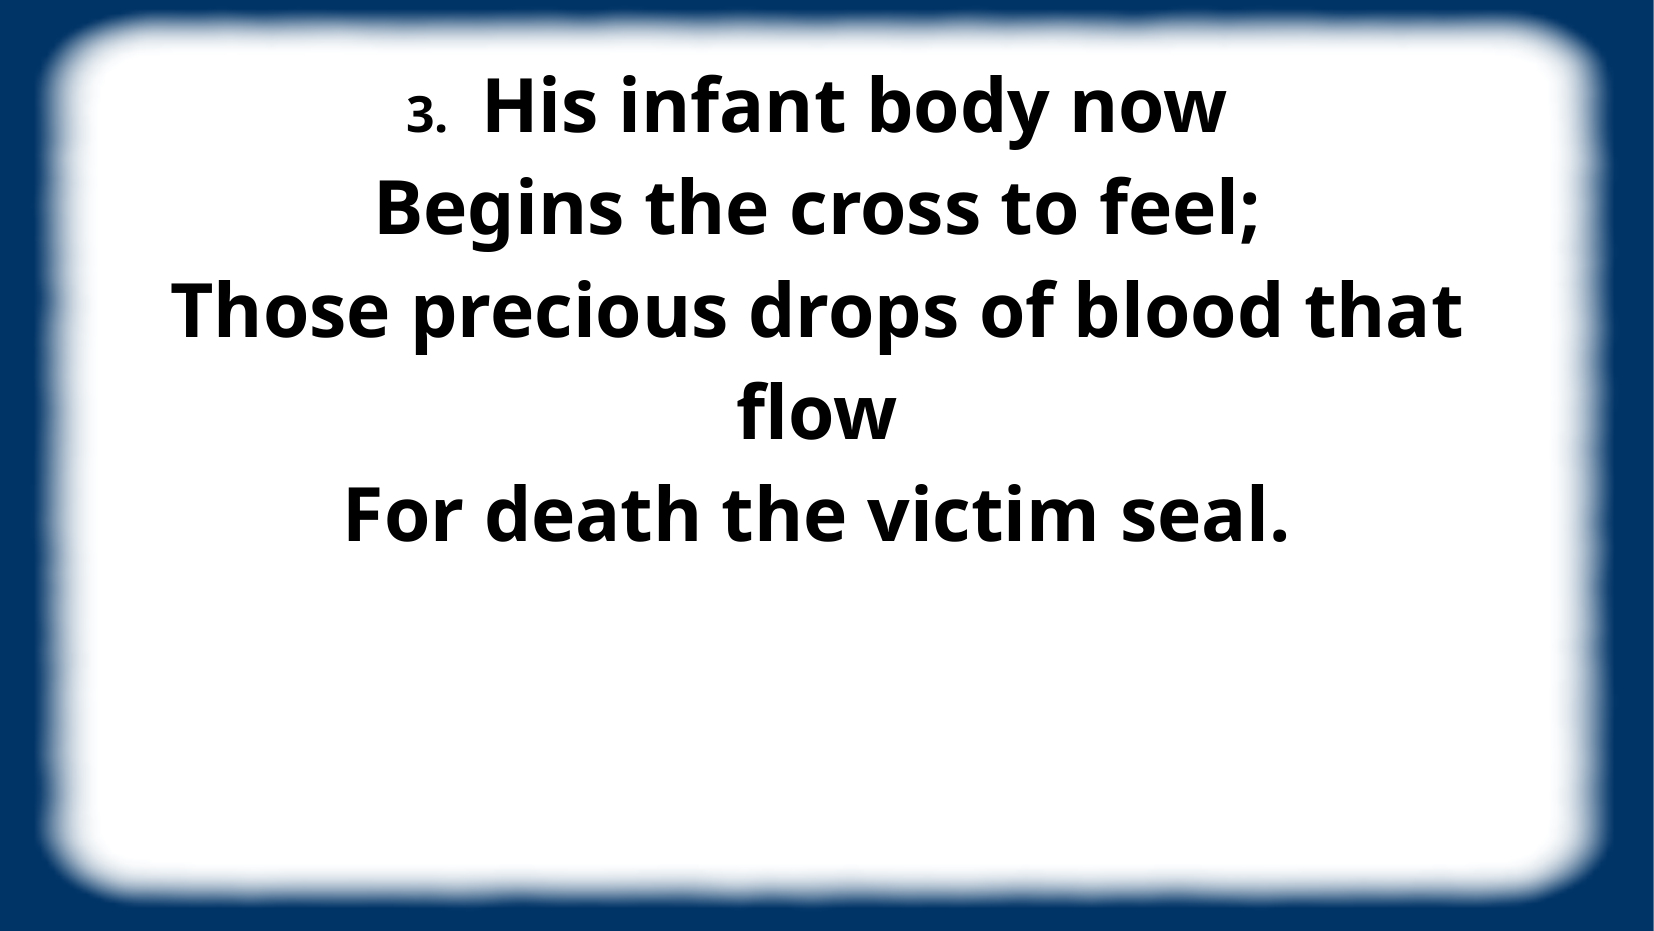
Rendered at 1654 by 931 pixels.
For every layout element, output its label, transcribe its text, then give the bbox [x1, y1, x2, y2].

picture [0, 0, 1654, 931]
text_box 3. His infant body now Begins the cross to feel; Those precious drops of blood that flow For death the victim seal. [90, 45, 1546, 559]
